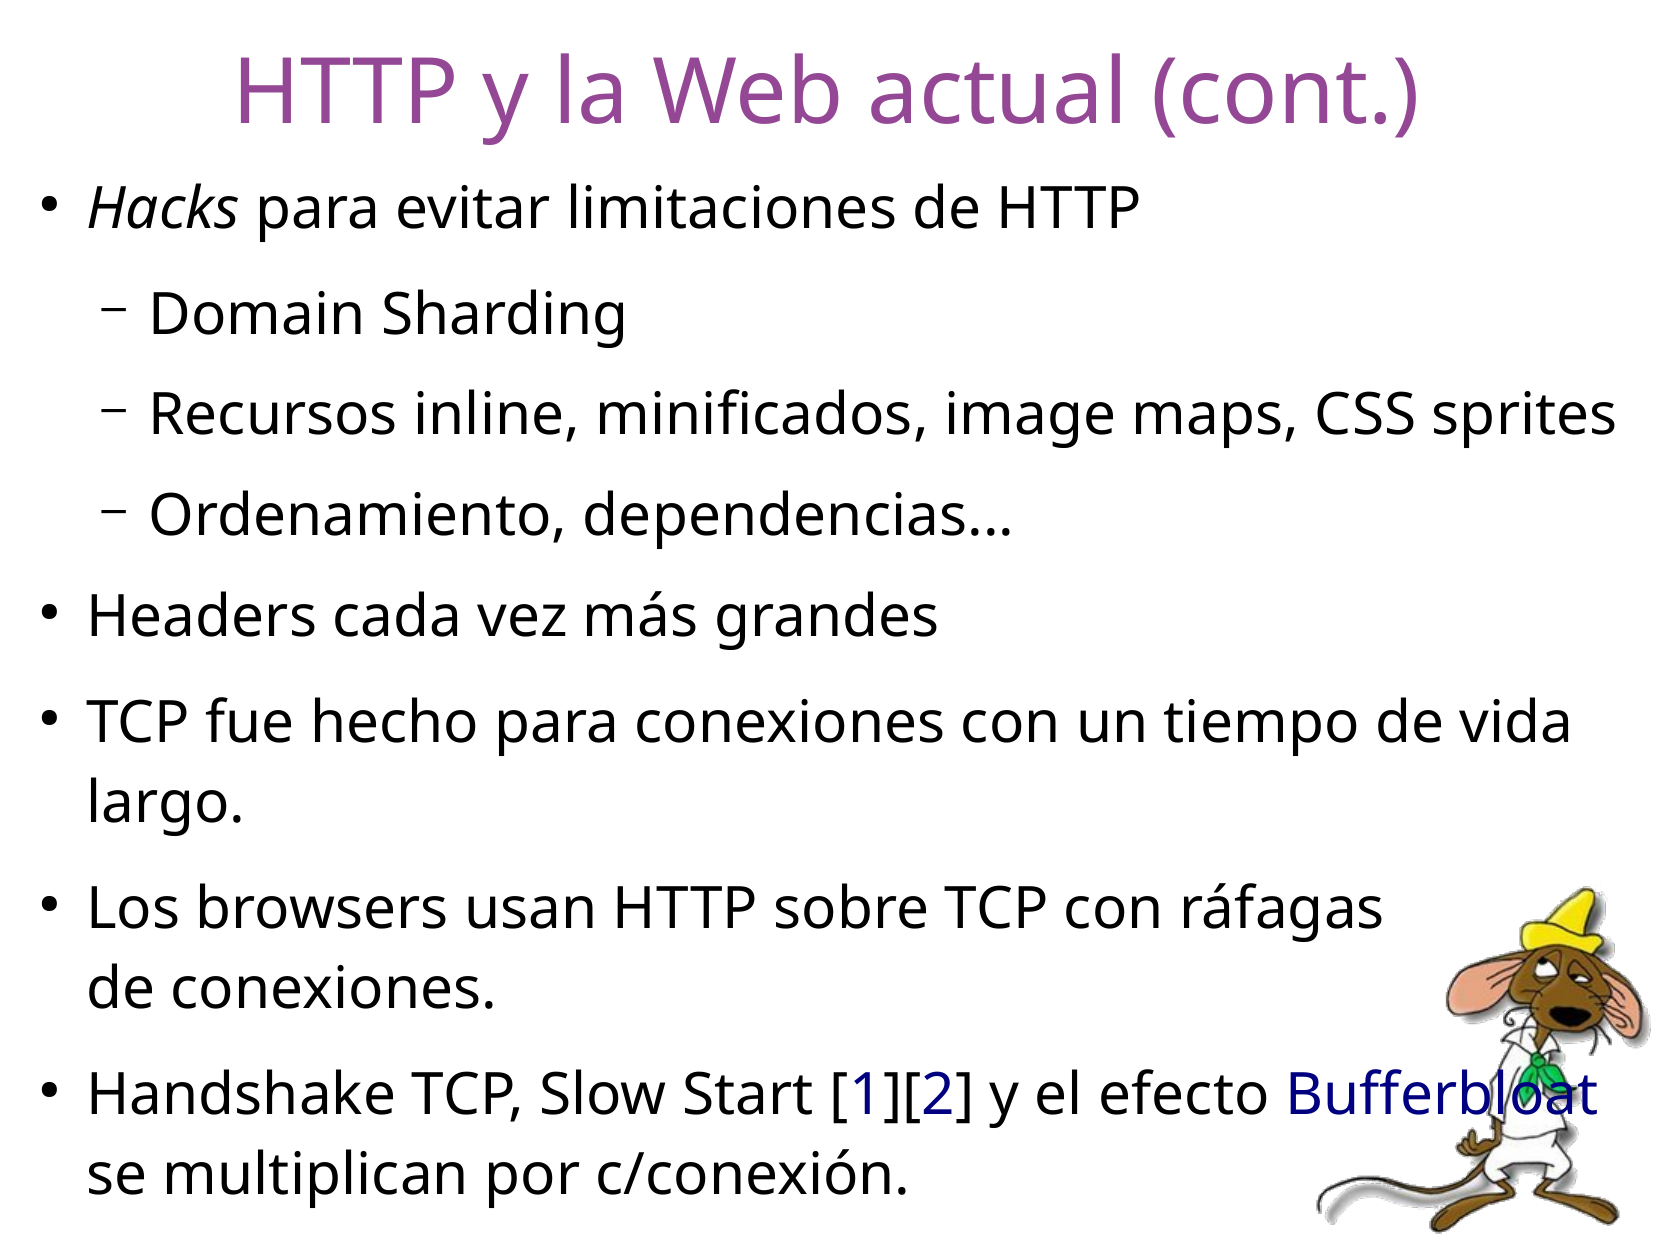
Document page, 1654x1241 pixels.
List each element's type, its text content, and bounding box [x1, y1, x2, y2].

list Hacks para evitar limitaciones de HTTP Domain Sharding Recursos inline, minificados, image maps, CSS sprites Ordenamiento, dependencias... Headers cada vez más grandes TCP fue hecho para conexiones con un tiempo de vida largo. Los browsers usan HTTP sobre TCP con ráfagas de conexiones. Handshake TCP, Slow Start [1][2] y el efecto Bufferbloat se multiplican por c/conexión. [23, 165, 1642, 1229]
title HTTP y la Web actual (cont.) [82, 0, 1571, 165]
picture [1308, 878, 1654, 1241]
